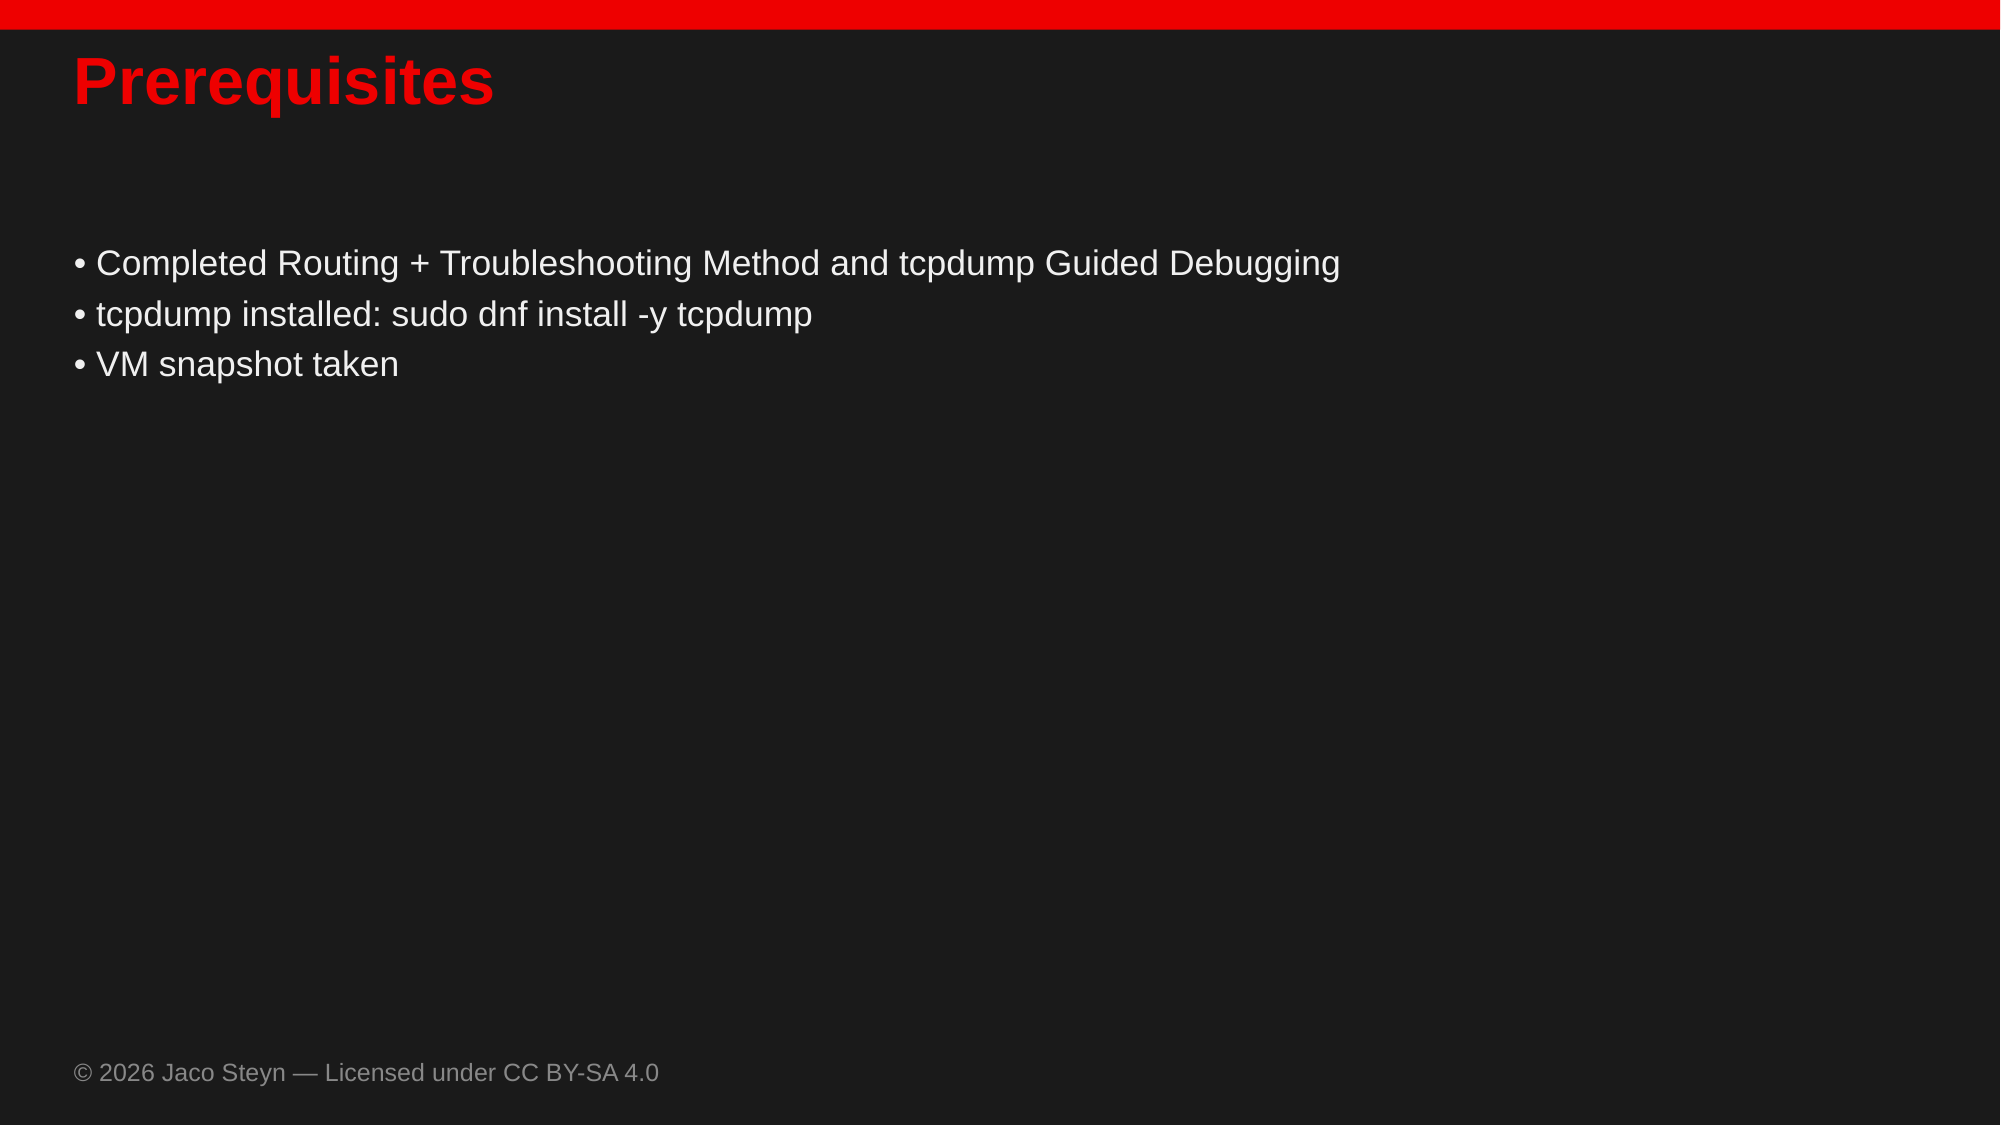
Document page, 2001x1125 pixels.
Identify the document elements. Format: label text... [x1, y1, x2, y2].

text_box • Completed Routing + Troubleshooting Method and tcpdump Guided Debugging • tcpdump installed: sudo dnf install -y tcpdump • VM snapshot taken [59, 236, 1942, 1037]
text_box © 2026 Jaco Steyn — Licensed under CC BY-SA 4.0 [59, 1051, 1942, 1093]
text_box Prerequisites [59, 36, 1942, 208]
text_box [0, 0, 2001, 30]
